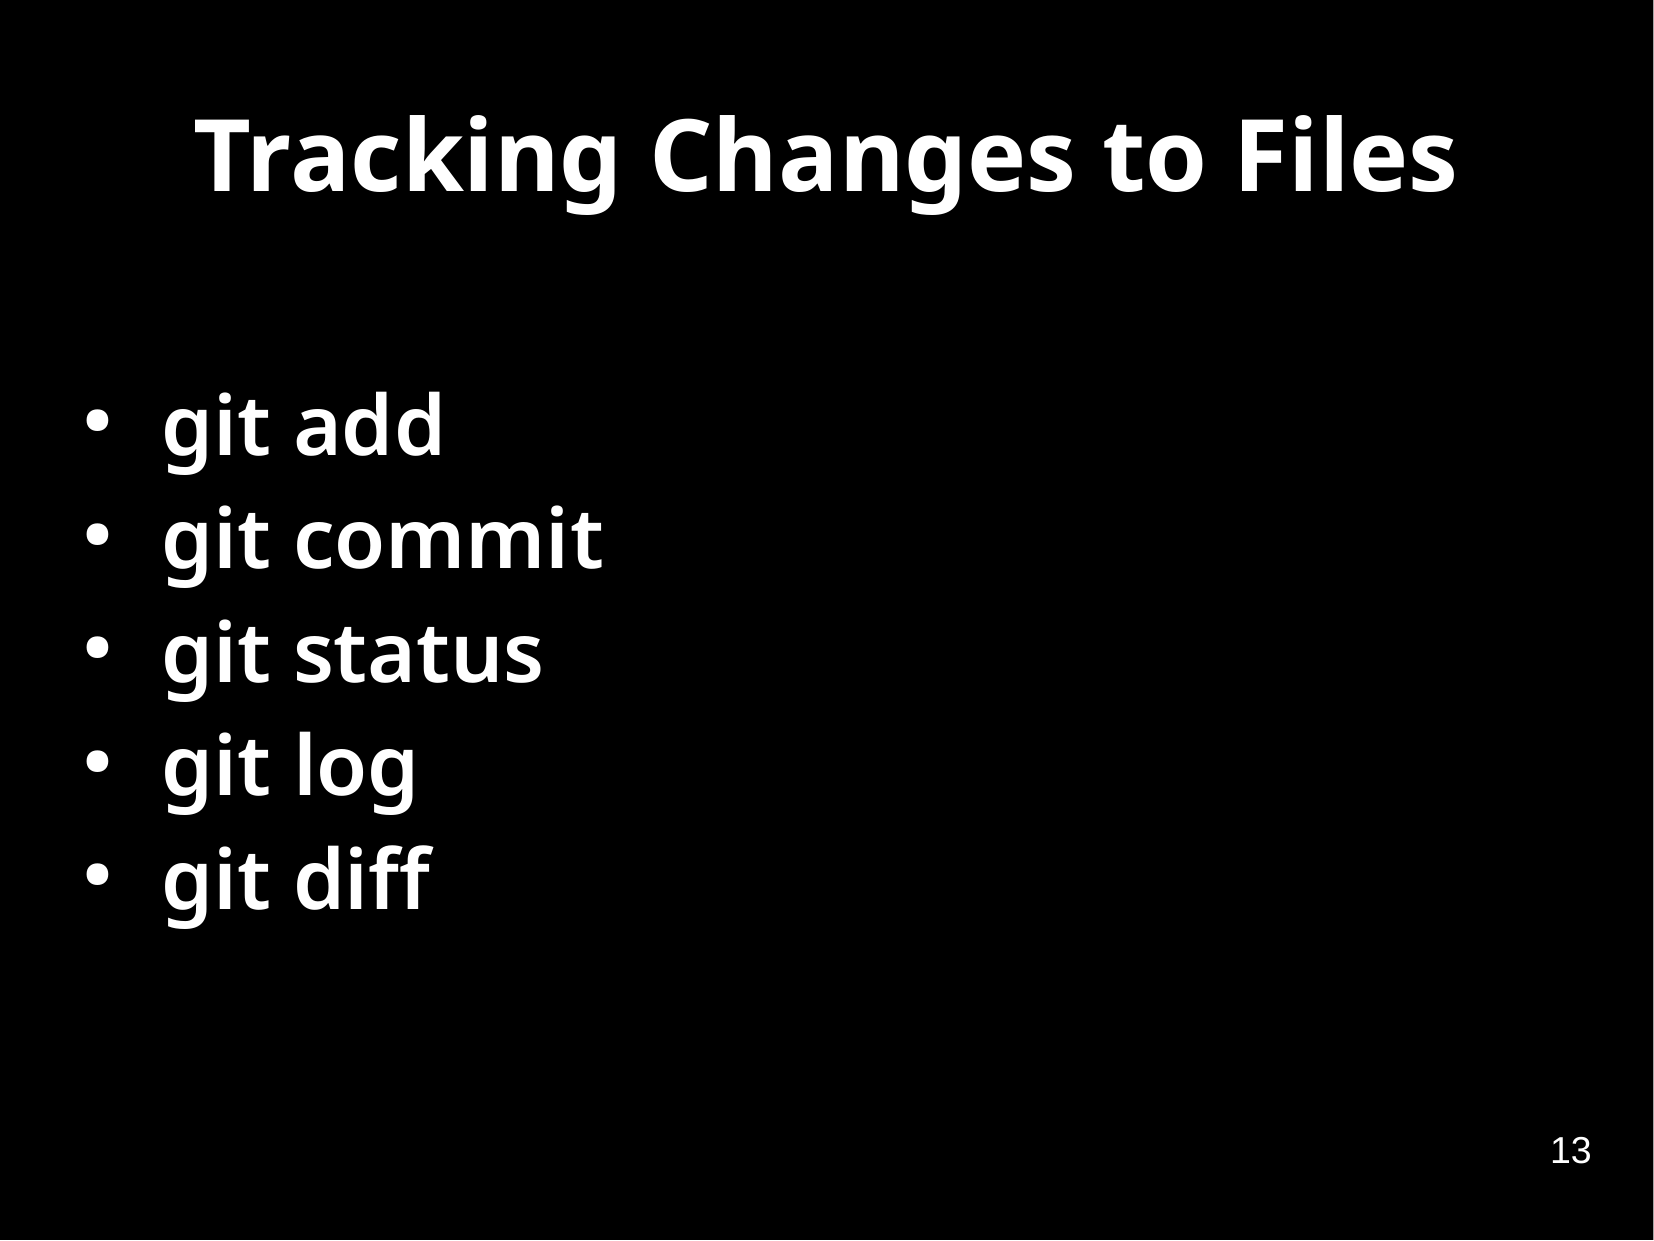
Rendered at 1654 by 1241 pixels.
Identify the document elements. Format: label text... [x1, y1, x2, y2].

title Tracking Changes to Files [82, 49, 1571, 257]
subtitle git add git commit git status git log git diff [82, 290, 1571, 1010]
text_box 13 [1535, 1122, 1607, 1179]
